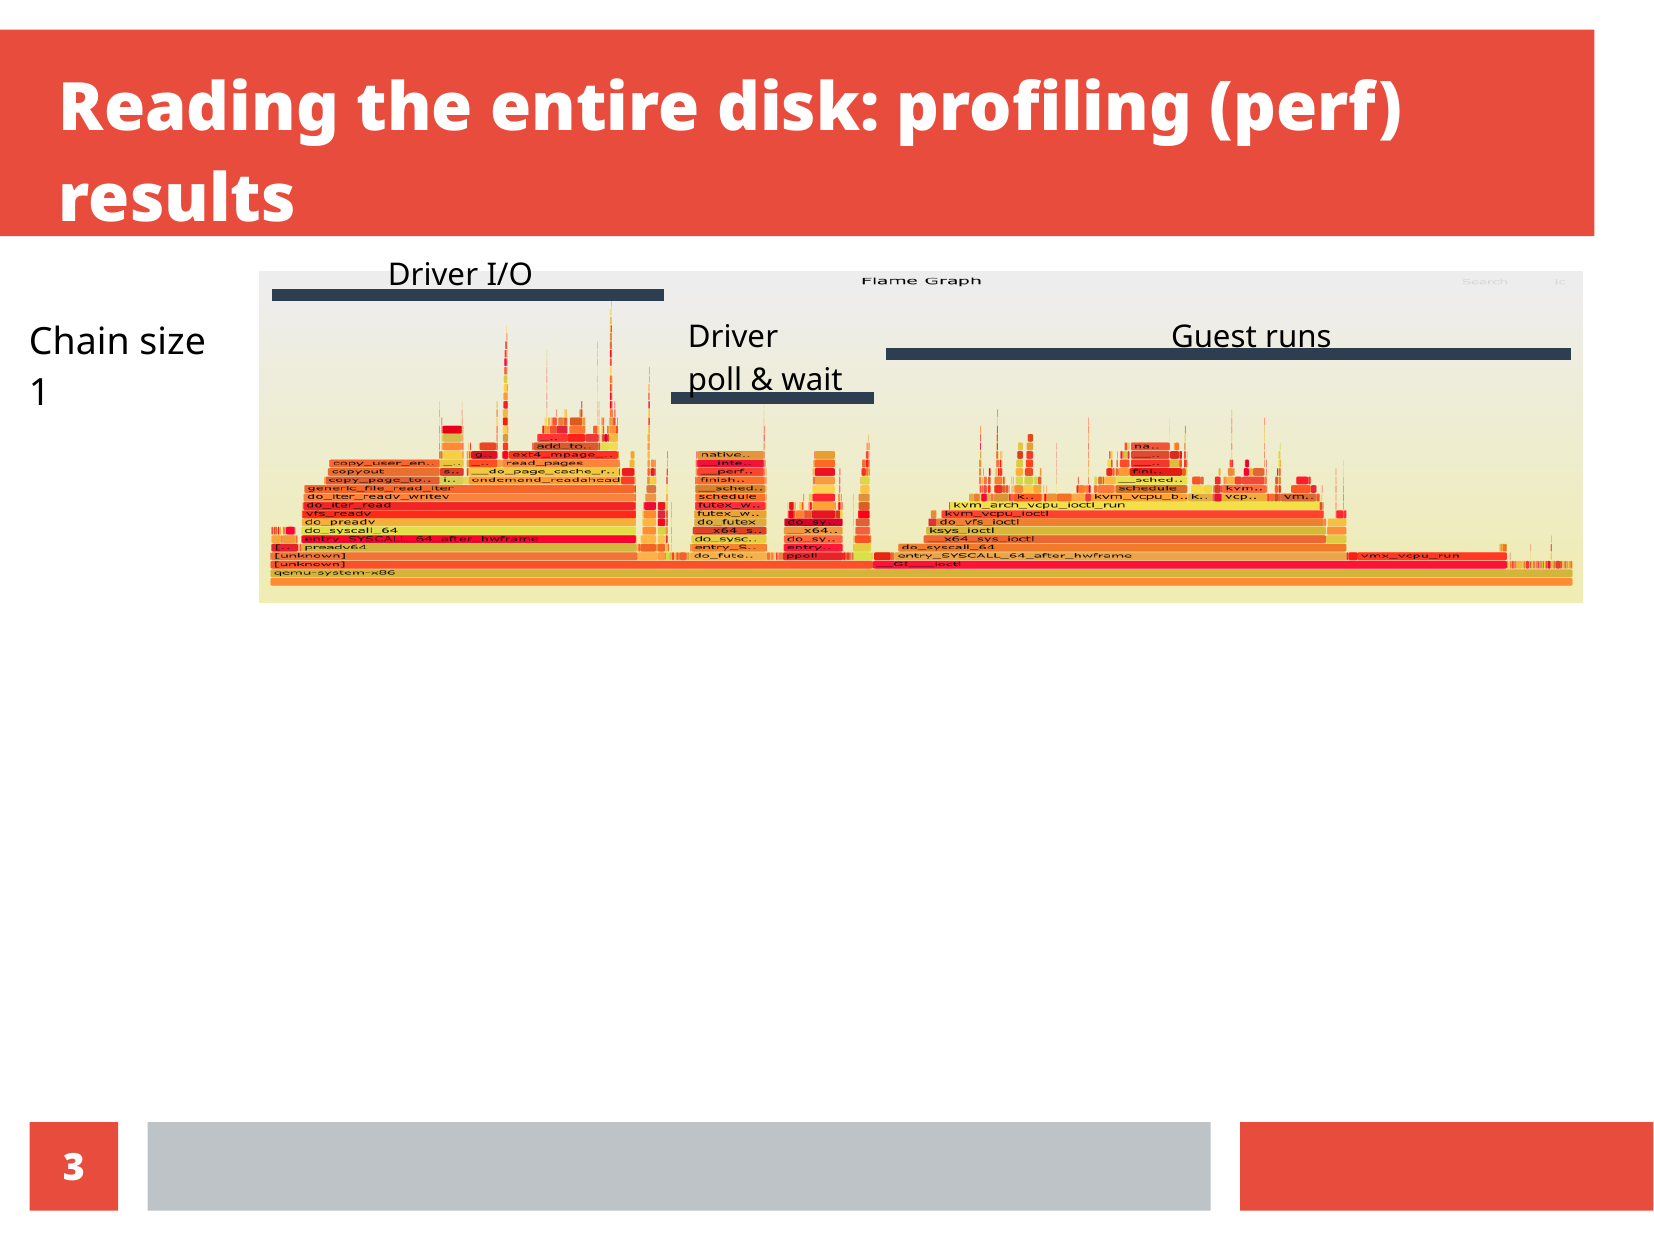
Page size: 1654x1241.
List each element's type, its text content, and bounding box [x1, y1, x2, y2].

text_box Chain size 1 [14, 307, 272, 409]
picture [259, 271, 1583, 603]
text_box Driver I/O [373, 244, 579, 296]
title Reading the entire disk: profiling (perf) results [59, 59, 1595, 207]
text_box Guest runs [1156, 307, 1357, 359]
text_box Driver poll & wait [673, 307, 879, 395]
